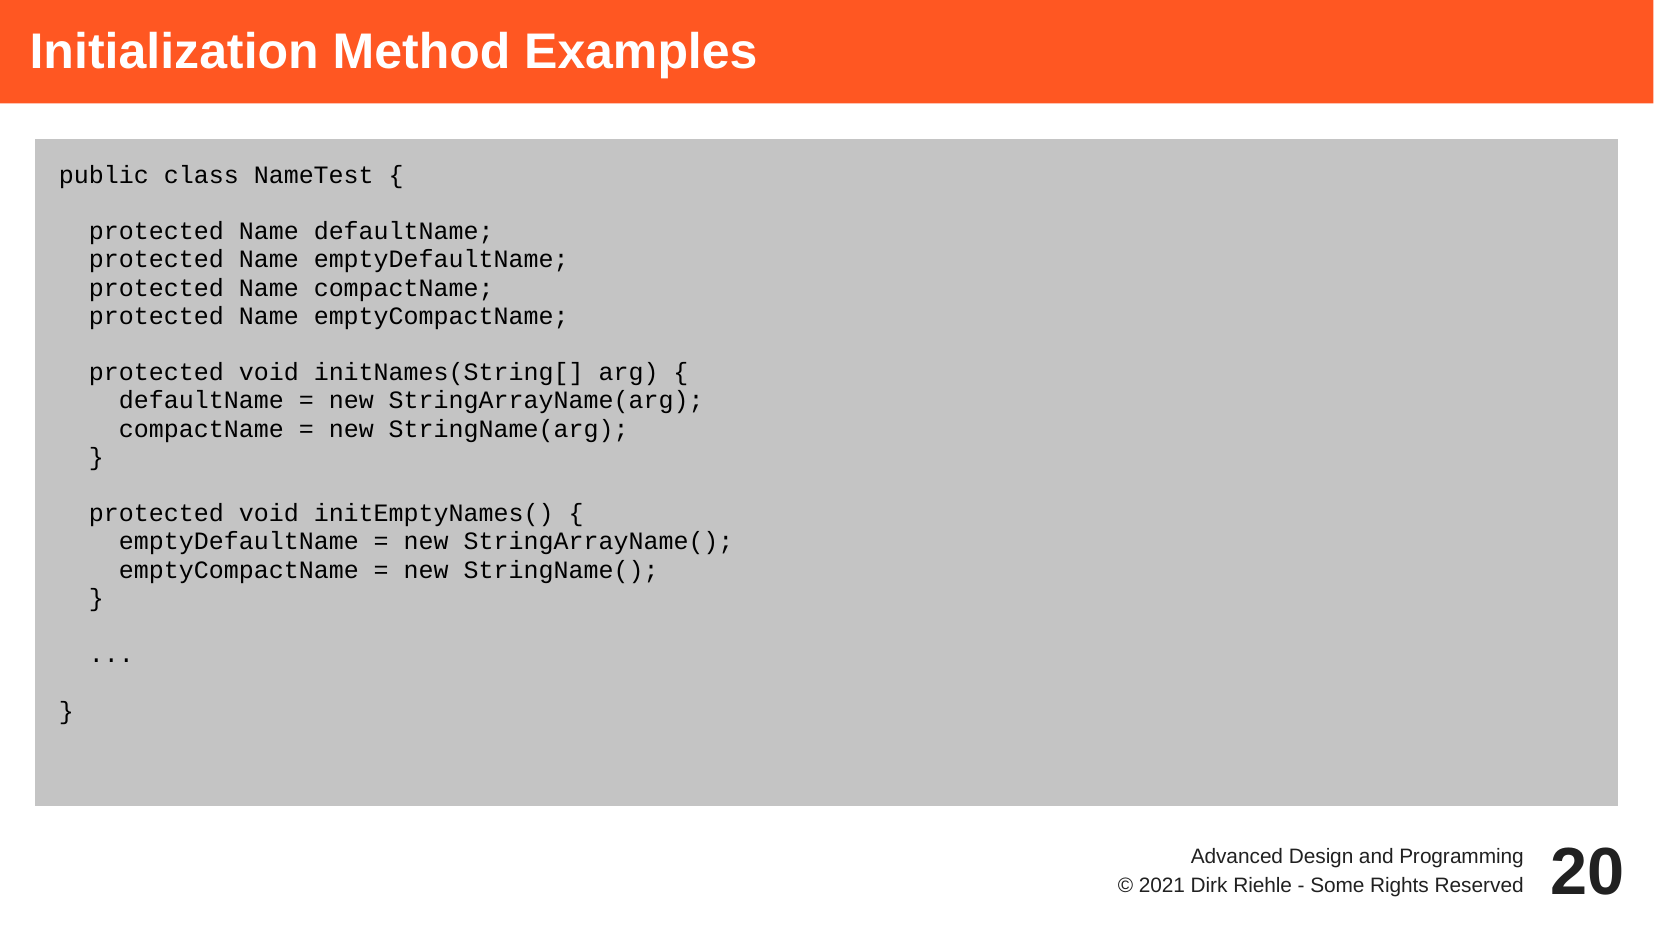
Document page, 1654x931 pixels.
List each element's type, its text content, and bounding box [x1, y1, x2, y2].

title Initialization Method Examples [0, 0, 1654, 104]
list public class NameTest { protected Name defaultName; protected Name emptyDefaultName; protected Name compactName; protected Name emptyCompactName; protected void initNames(String[] arg) { defaultName = new StringArrayName(arg); compactName = new StringName(arg); } protected void initEmptyNames() { emptyDefaultName = new StringArrayName(); emptyCompactName = new StringName(); } ... } [29, 132, 1625, 813]
